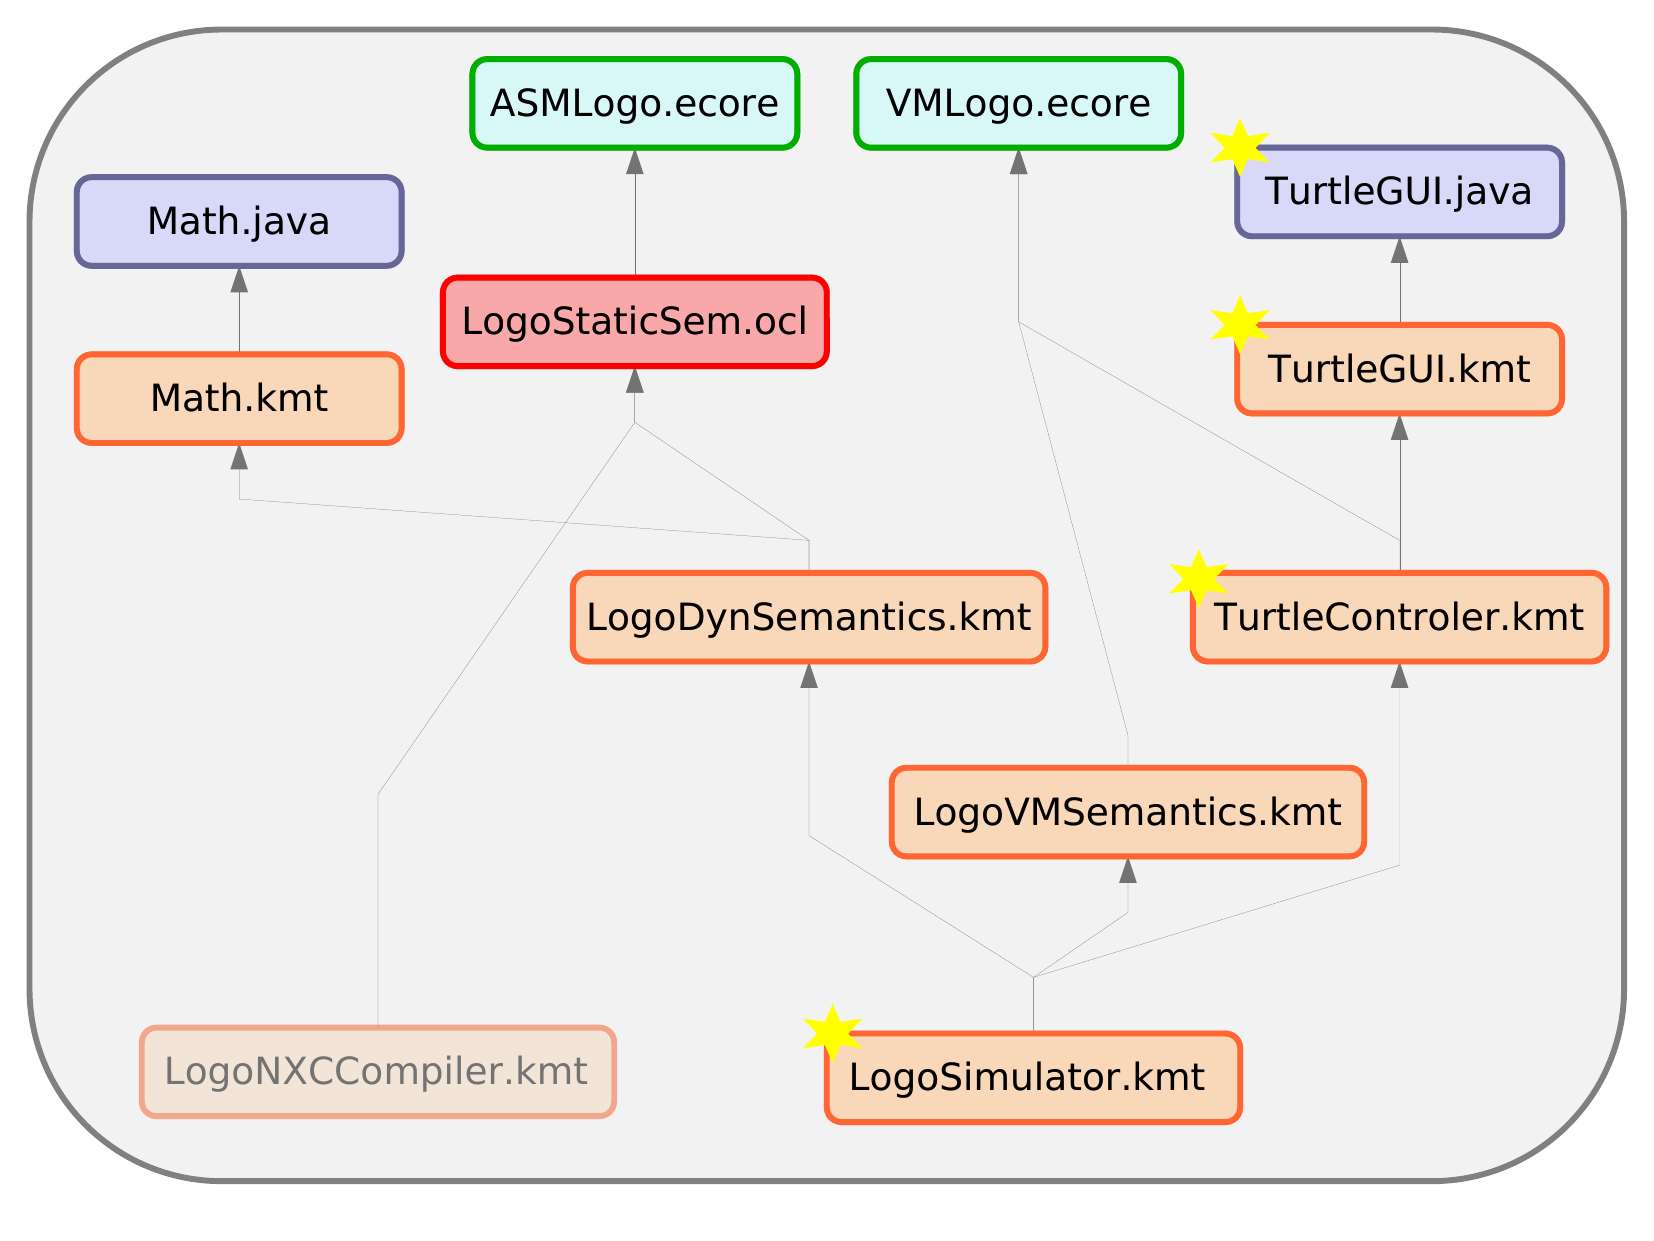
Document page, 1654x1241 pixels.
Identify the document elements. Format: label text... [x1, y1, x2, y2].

text_box LogoDynSemantics.kmt [572, 572, 1046, 662]
text_box ASMLogo.ecore [472, 59, 798, 148]
text_box TurtleGUI.kmt [1237, 324, 1563, 414]
text_box TurtleGUI.java [1237, 147, 1563, 237]
text_box LogoVMSemantics.kmt [891, 767, 1365, 857]
text_box Math.kmt [76, 354, 402, 443]
text_box [29, 29, 1625, 1182]
text_box LogoSimulator.kmt [826, 1033, 1241, 1123]
text_box TurtleControler.kmt [1192, 572, 1607, 662]
text_box LogoStaticSem.ocl [442, 277, 827, 367]
text_box VMLogo.ecore [856, 59, 1182, 148]
text_box Math.java [76, 177, 402, 266]
